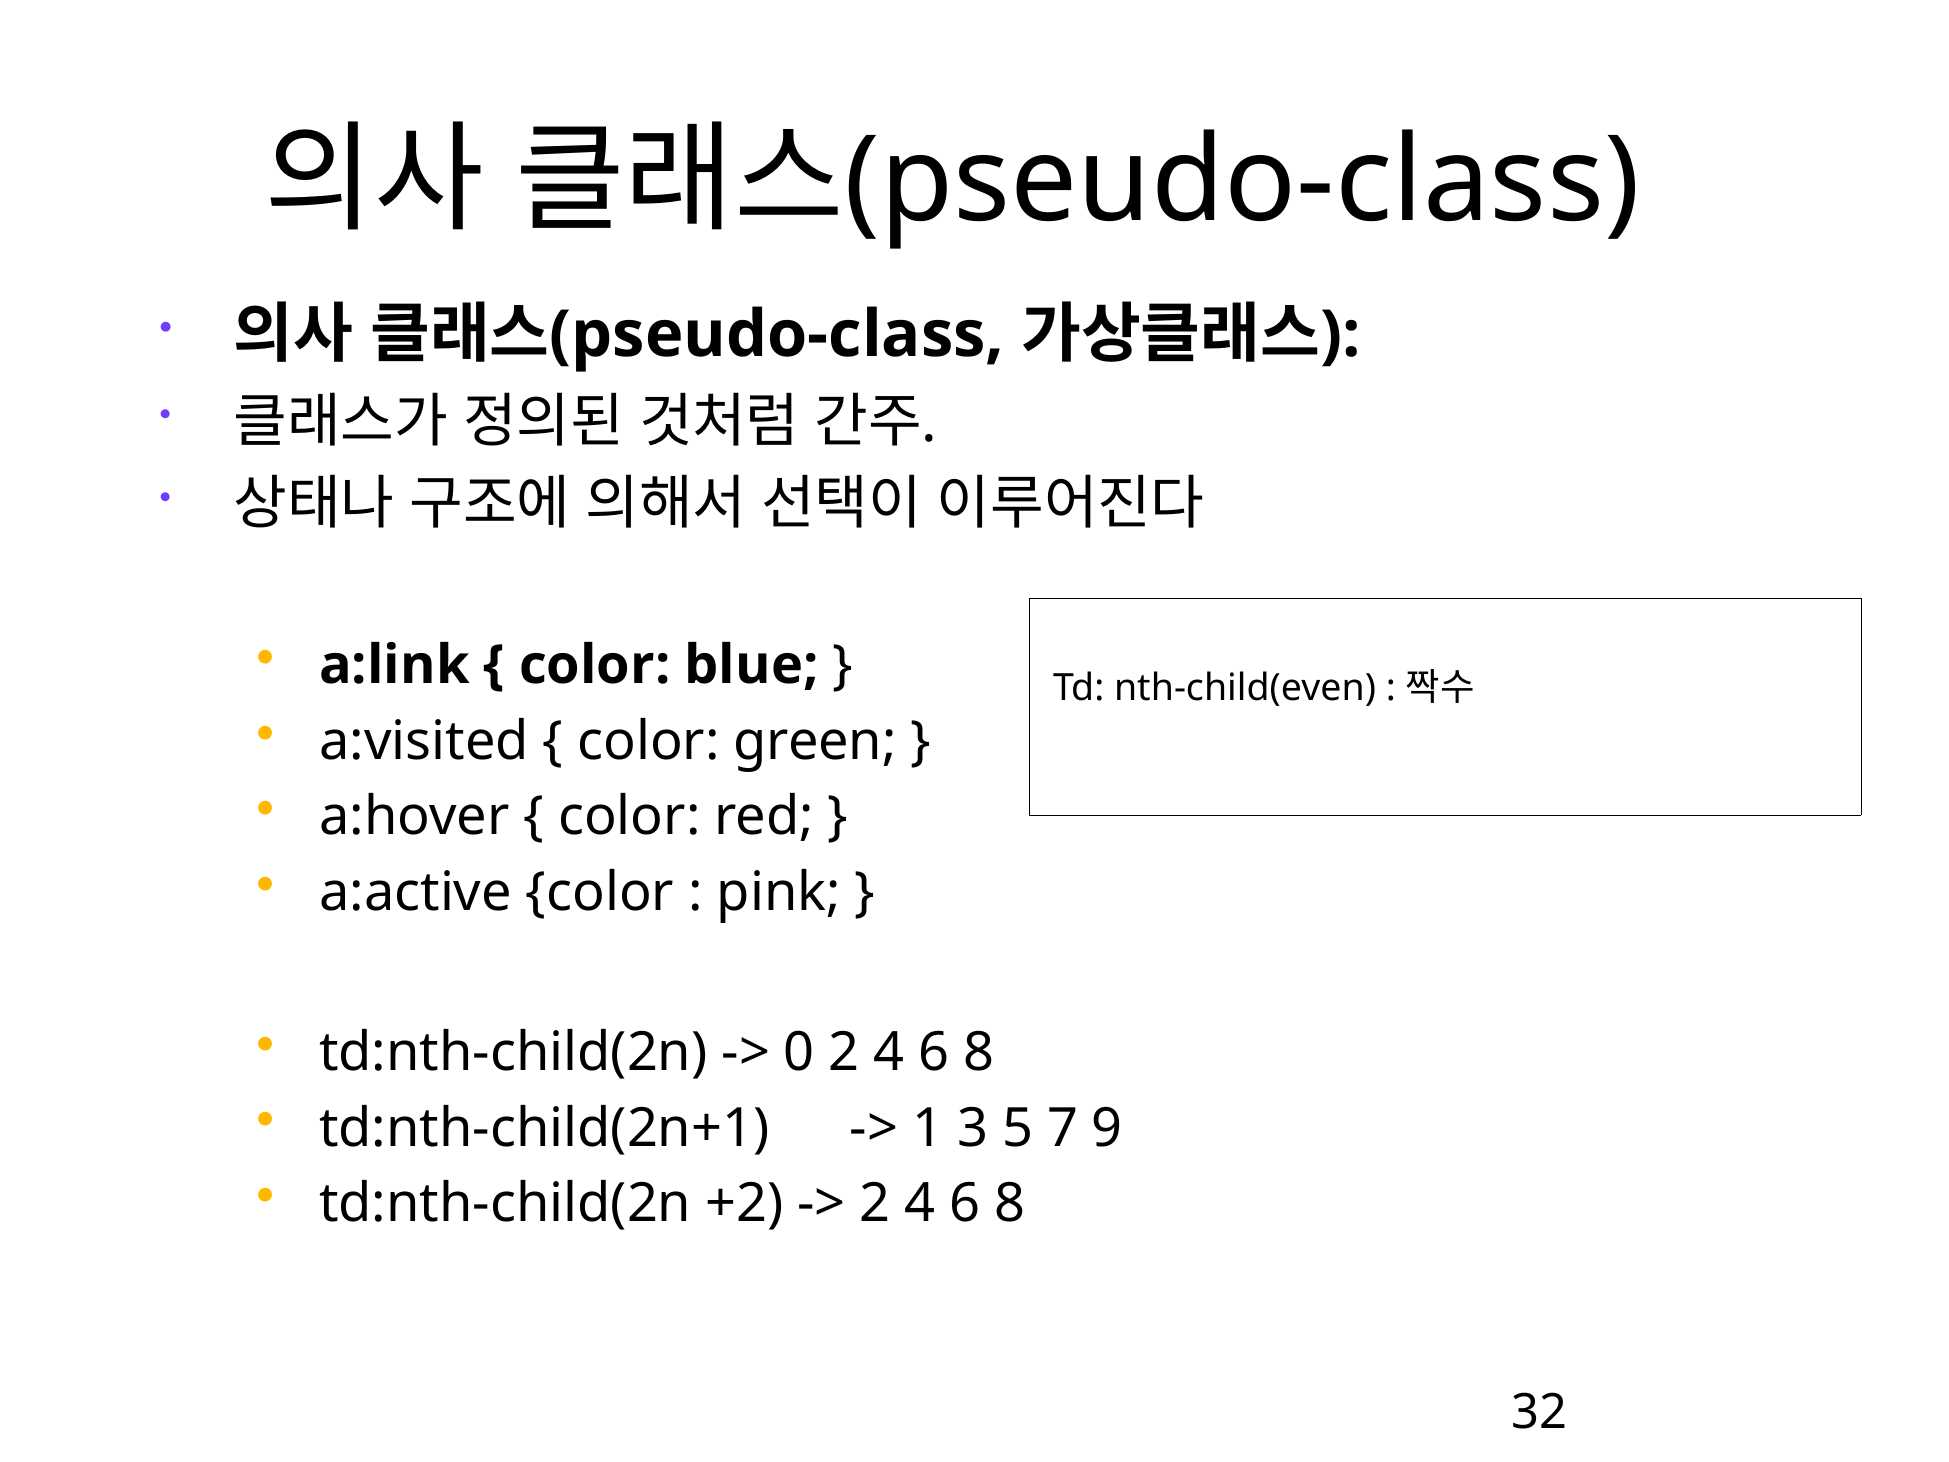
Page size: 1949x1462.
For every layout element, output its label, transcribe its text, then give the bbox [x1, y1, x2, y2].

table_header Td: nth-child(even) : 짝수 [1030, 599, 1861, 815]
slide_number <숫자> [1496, 1372, 1899, 1462]
list 의사 클래스(pseudo-class, 가상클래스): 클래스가 정의된 것처럼 간주. 상태나 구조에 의해서 선택이 이루어진다 a:link { color: blue; } a:visited { color: green; } a:hover { color: red; } a:active {color : pink; } td:nth-child(2n) -> 0 2 4 6 8 td:nth-child(2n+1) -> 1 3 5 7 9 td:nth-child(2n +2) -> 2 4 6 8 [146, 284, 1897, 1271]
title 의사 클래스(pseudo-class) [156, 92, 1749, 255]
